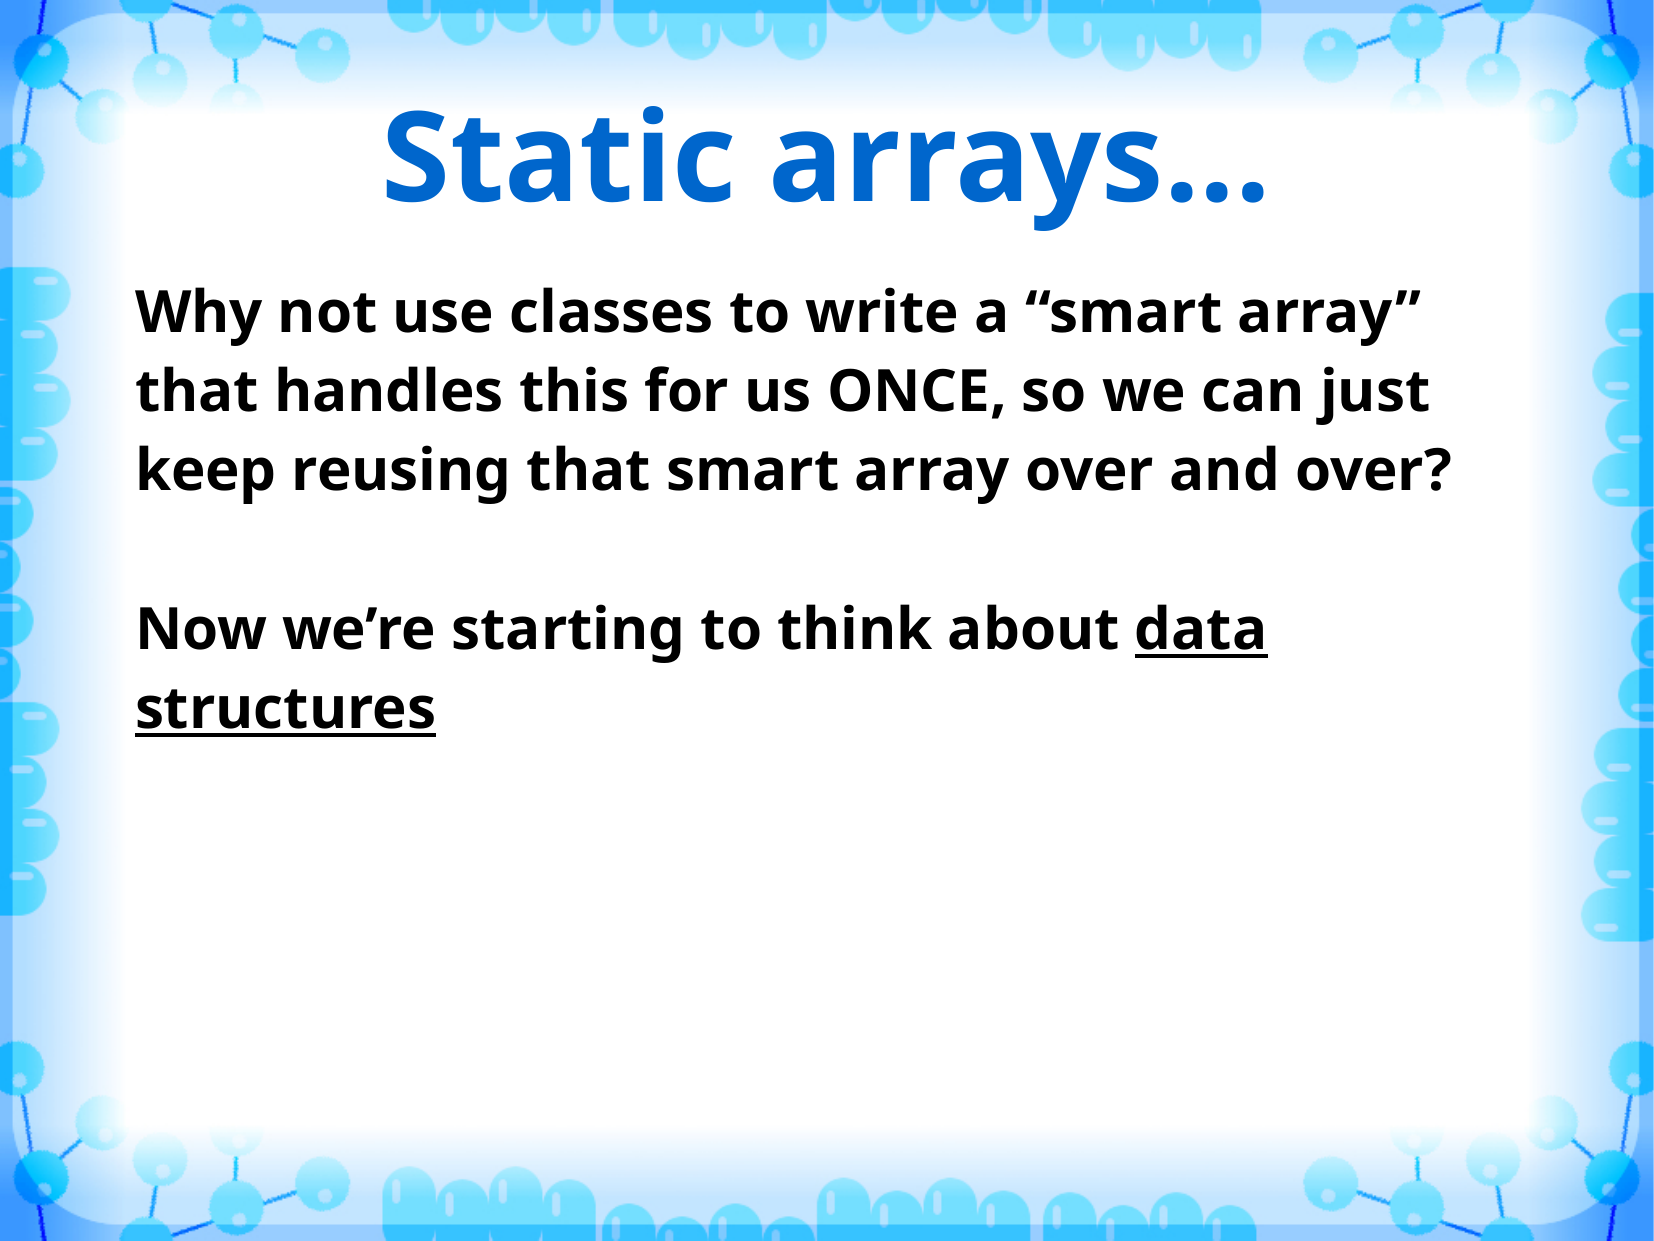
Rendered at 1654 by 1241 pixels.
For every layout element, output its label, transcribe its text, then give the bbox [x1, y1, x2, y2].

picture [0, 0, 1654, 1241]
title Static arrays... [82, 49, 1571, 257]
text_box Why not use classes to write a “smart array” that handles this for us ONCE, so we can just keep reusing that smart array over and over? Now we’re starting to think about data structures [135, 270, 1509, 597]
